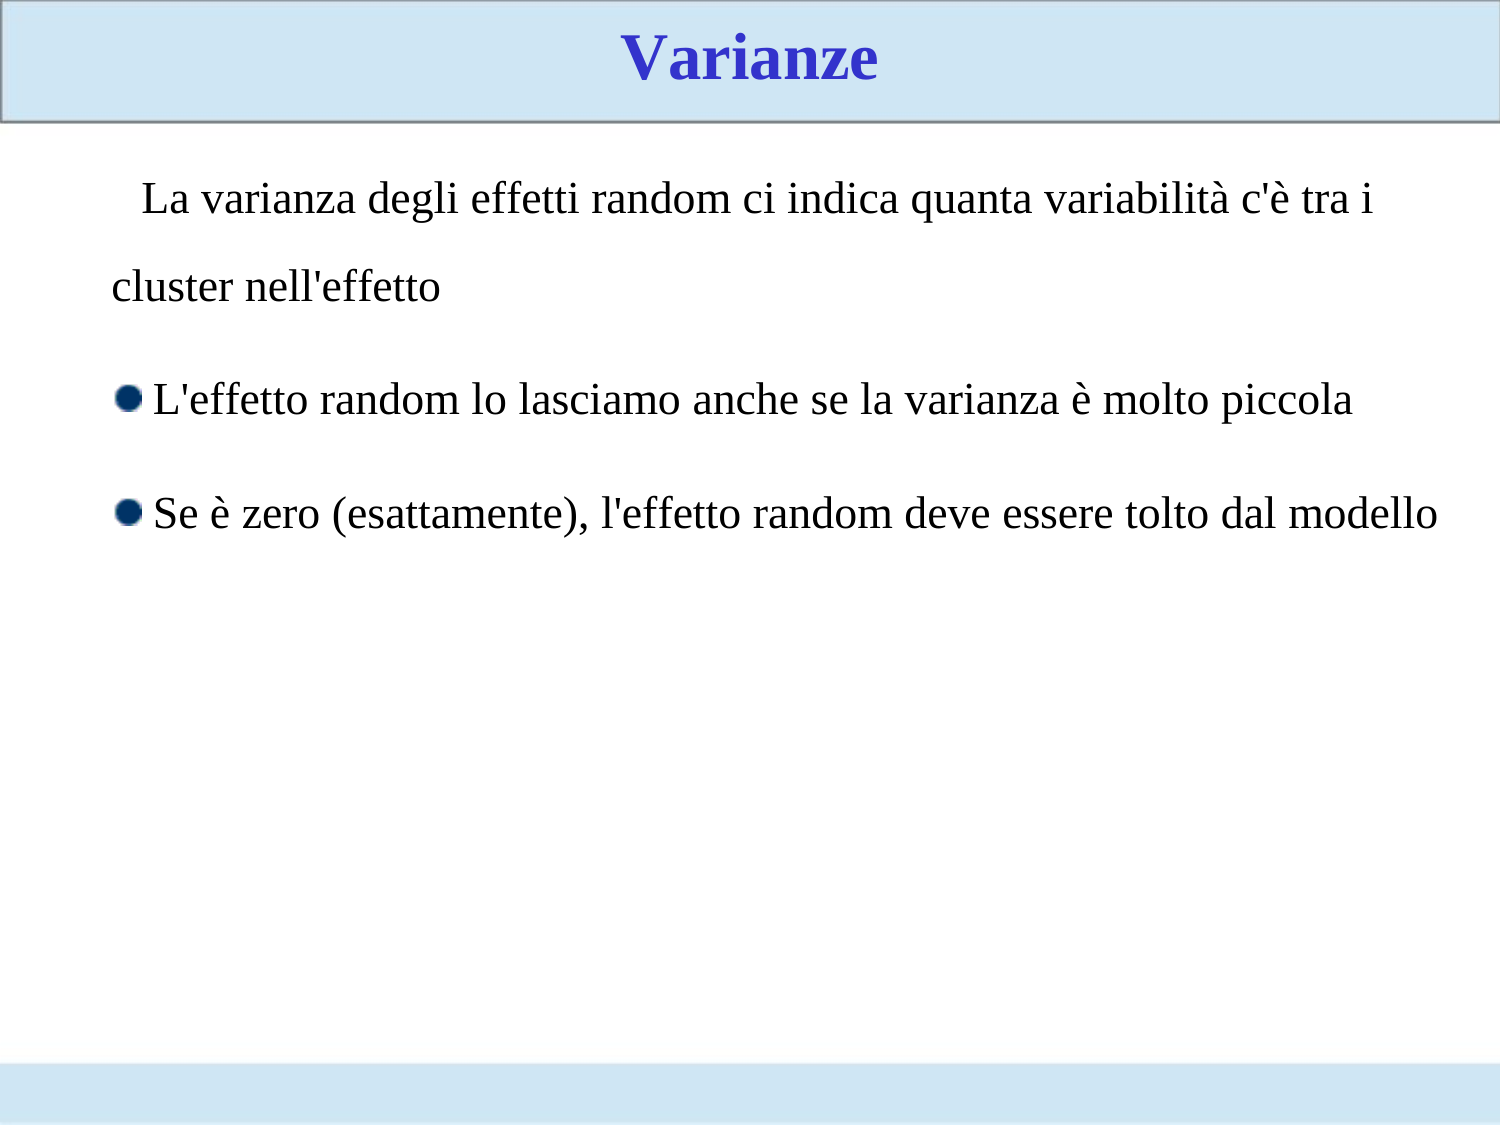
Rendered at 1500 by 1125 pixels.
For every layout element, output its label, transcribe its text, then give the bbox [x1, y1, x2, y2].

text_box La varianza degli effetti random ci indica quanta variabilità c'è tra i cluster nell'effetto L'effetto random lo lasciamo anche se la varianza è molto piccola Se è zero (esattamente), l'effetto random deve essere tolto dal modello [96, 126, 1463, 546]
picture [0, 0, 1500, 1125]
picture [111, 495, 142, 526]
title Varianze [112, 0, 1388, 126]
picture [111, 381, 142, 412]
